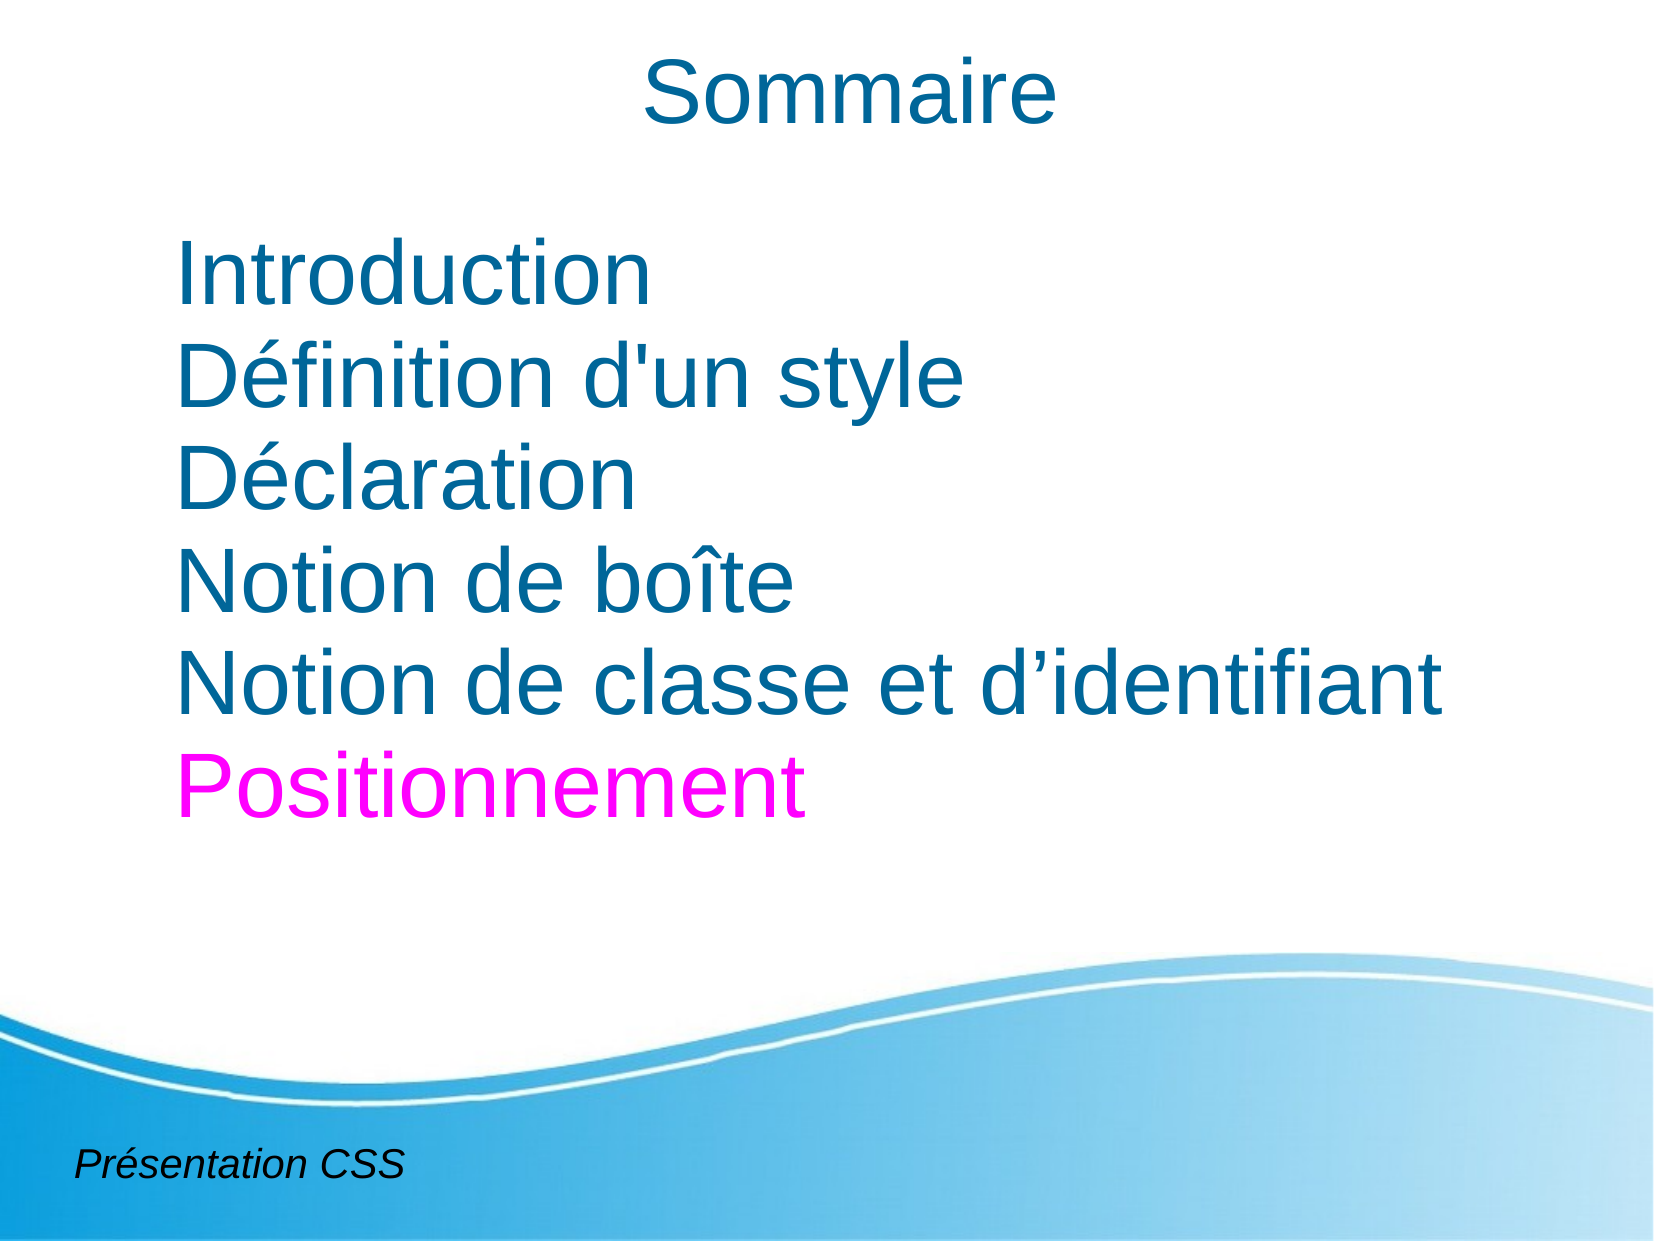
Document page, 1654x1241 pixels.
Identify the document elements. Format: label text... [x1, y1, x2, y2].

title Introduction Définition d'un style Déclaration Notion de boîte Notion de classe et d’identifiant Positionnement [174, 221, 1558, 837]
title Sommaire [106, 0, 1595, 196]
picture [0, 952, 1654, 1241]
